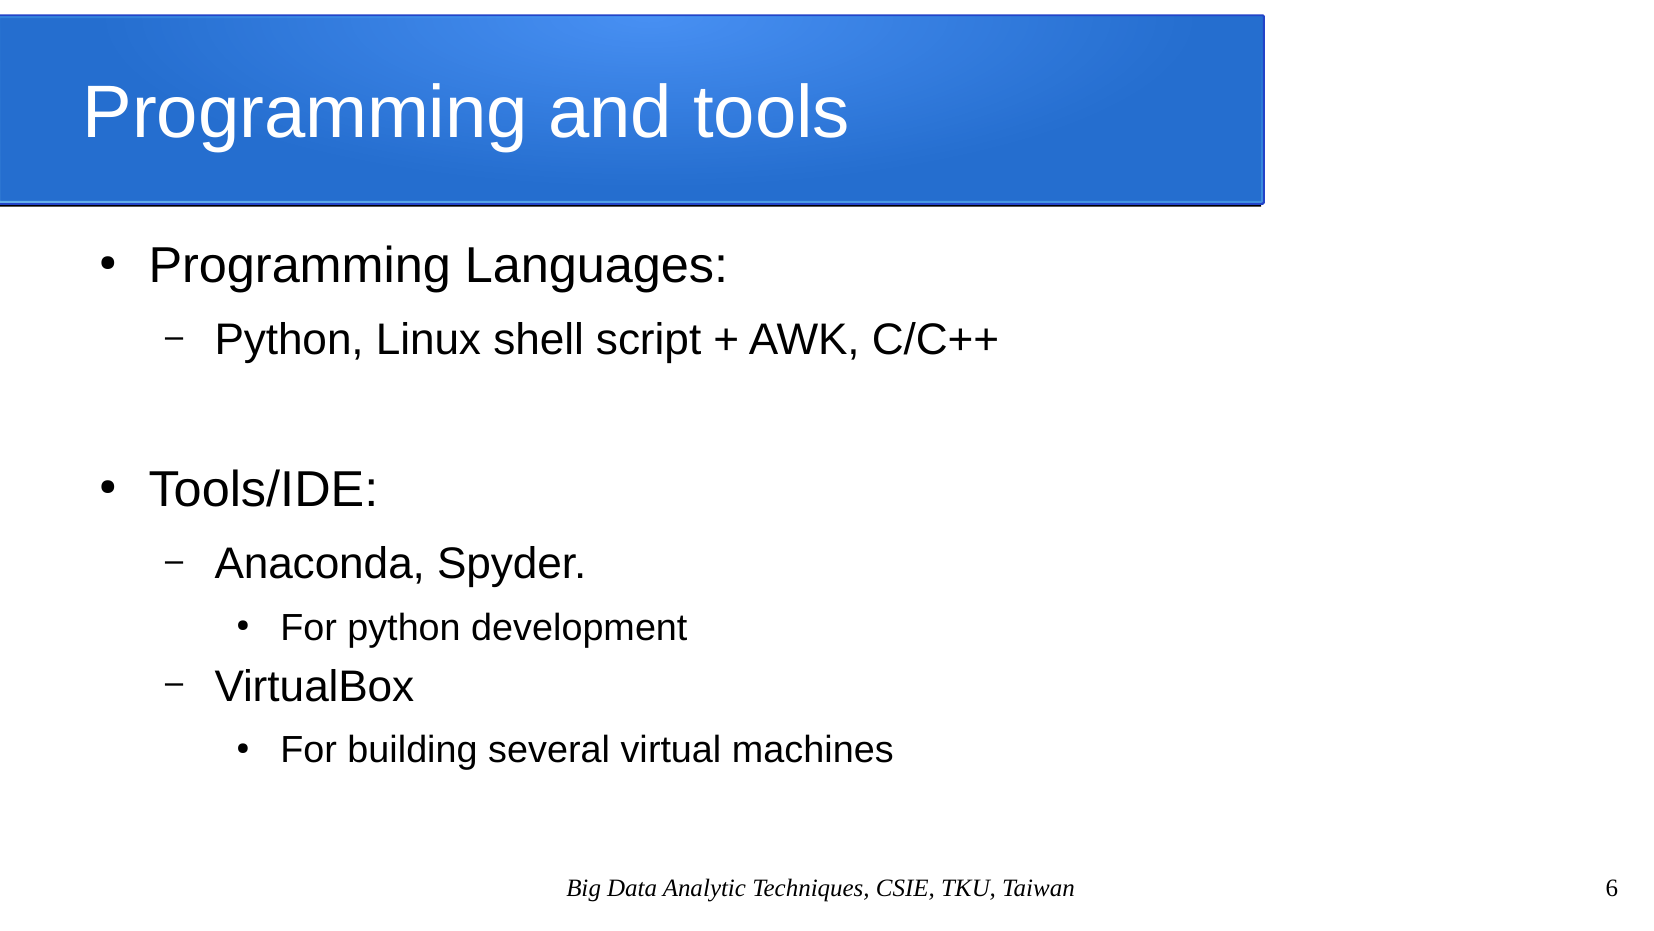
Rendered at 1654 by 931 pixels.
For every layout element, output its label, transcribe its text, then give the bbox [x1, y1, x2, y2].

title Programming and tools [82, 35, 1235, 189]
list Programming Languages: Python, Linux shell script + AWK, C/C++ Tools/IDE: Anaconda, Spyder. For python development VirtualBox For building several virtual machines [82, 236, 1571, 776]
